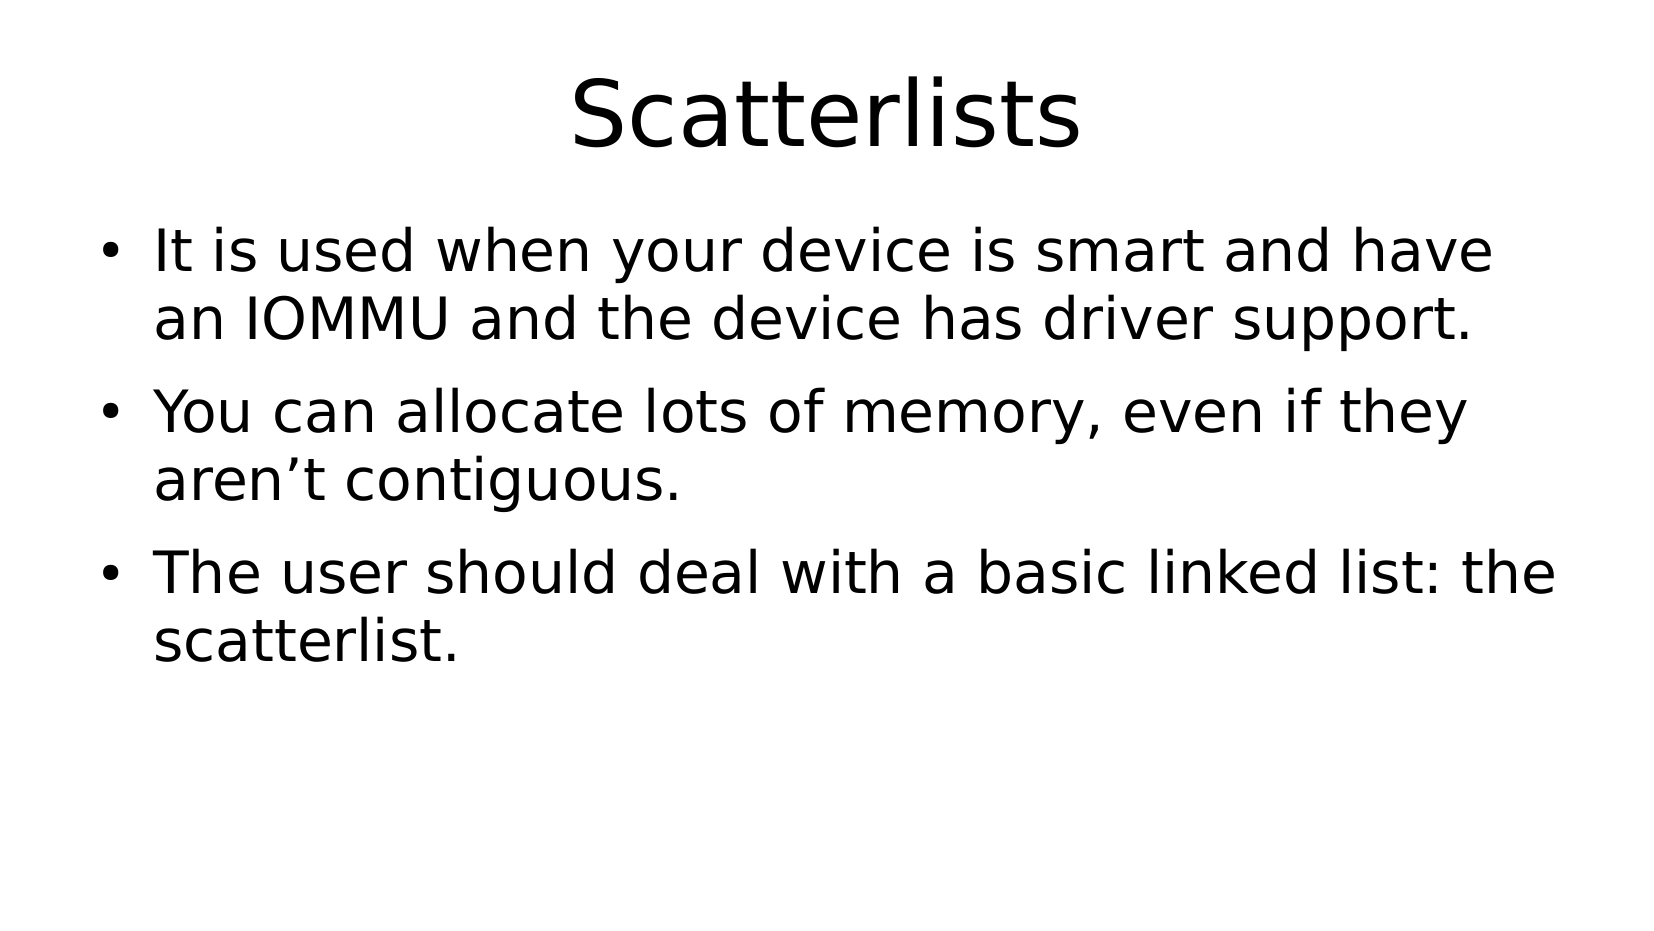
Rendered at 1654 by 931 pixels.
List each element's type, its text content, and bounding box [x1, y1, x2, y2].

title Scatterlists [82, 37, 1571, 193]
list It is used when your device is smart and have an IOMMU and the device has driver support. You can allocate lots of memory, even if they aren’t contiguous. The user should deal with a basic linked list: the scatterlist. [82, 217, 1571, 758]
